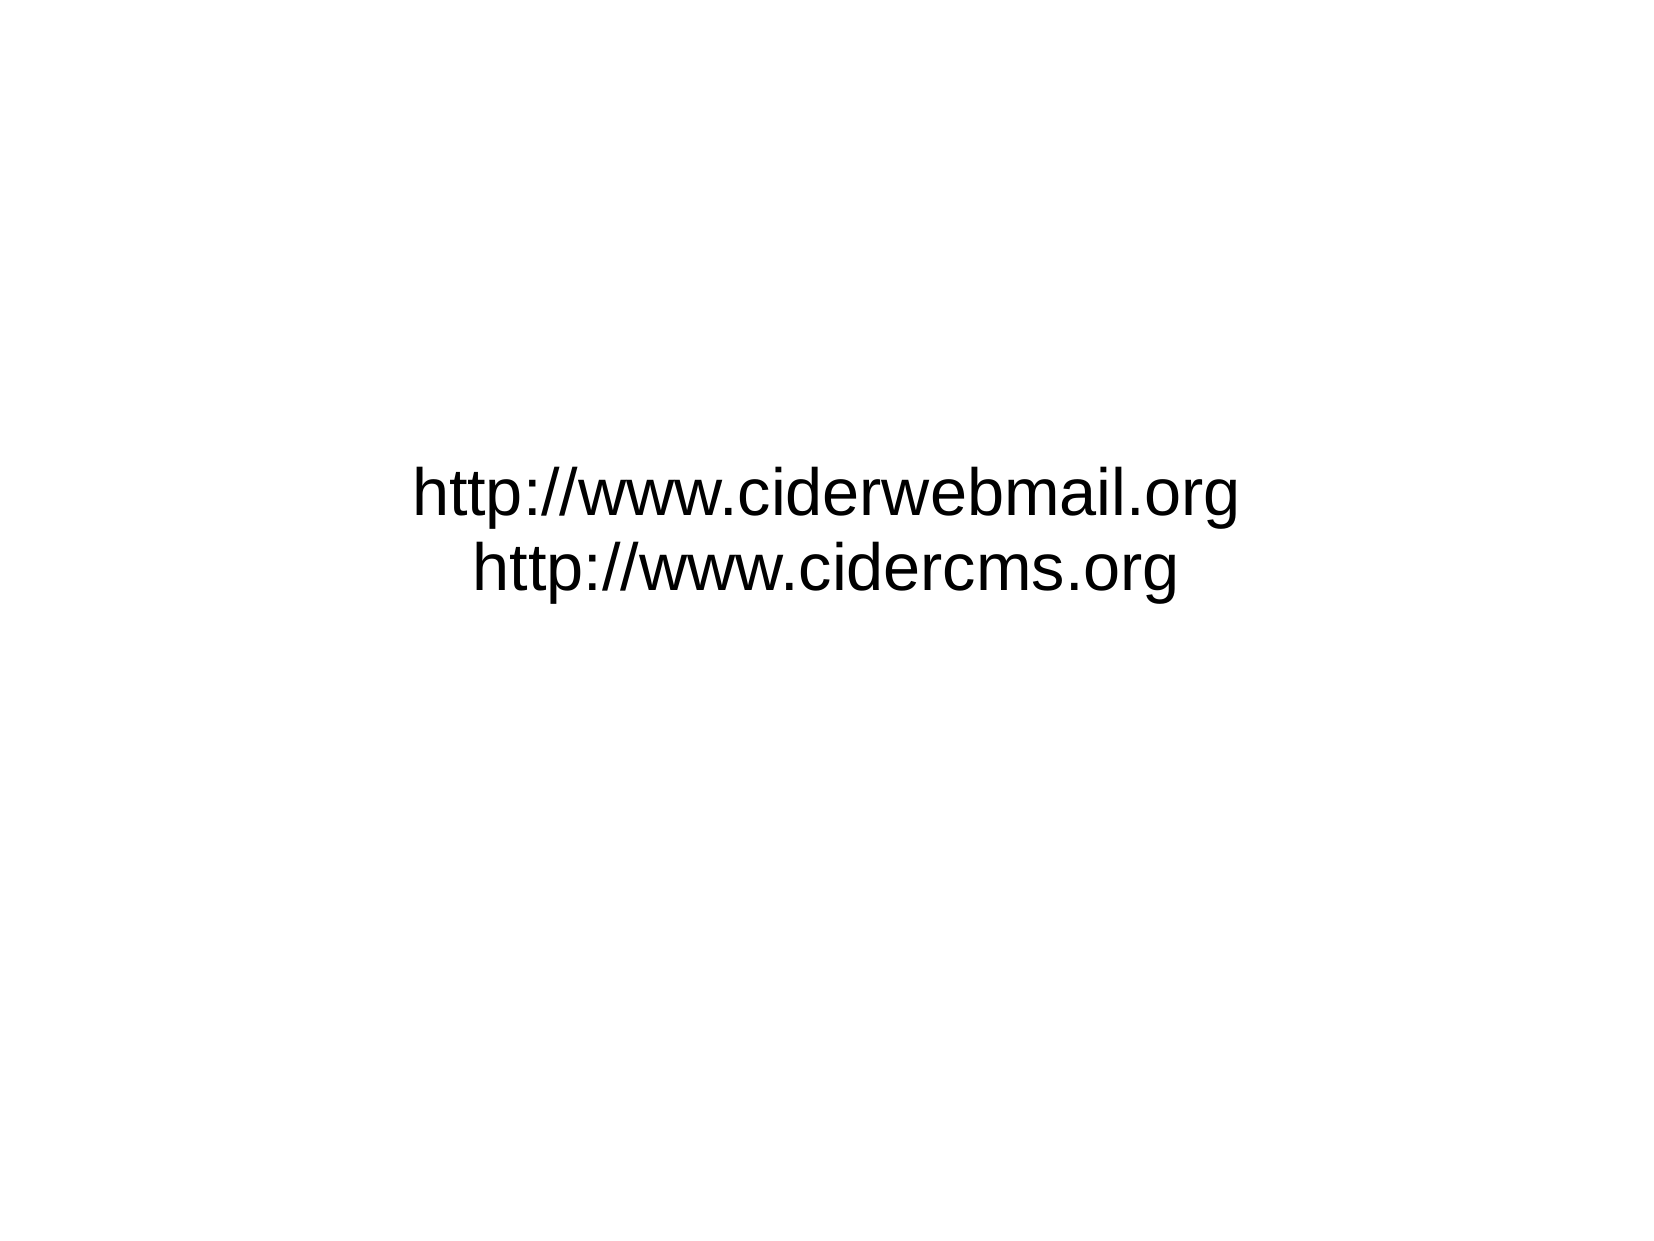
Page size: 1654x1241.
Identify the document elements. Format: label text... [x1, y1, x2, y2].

subtitle http://www.ciderwebmail.org http://www.cidercms.org [82, 49, 1571, 1010]
